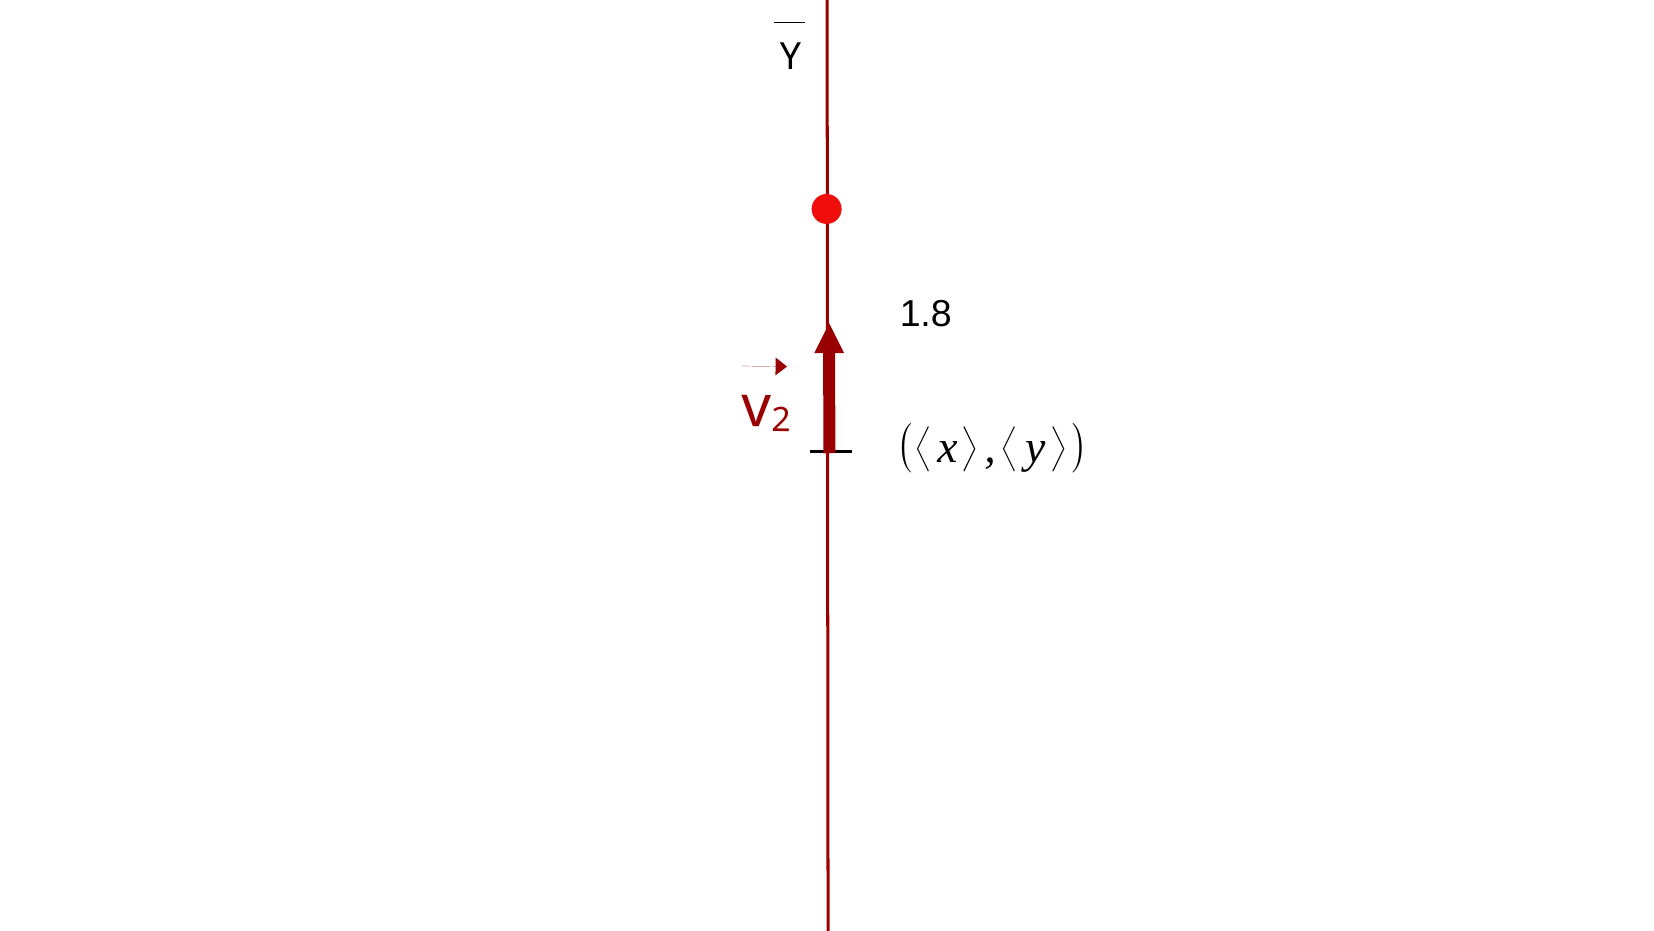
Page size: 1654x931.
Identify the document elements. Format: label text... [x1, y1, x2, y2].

text_box 1.8 [885, 285, 967, 342]
chart [892, 420, 1091, 476]
text_box Y [765, 22, 826, 76]
text_box v2 [726, 356, 812, 448]
text_box [811, 193, 842, 224]
